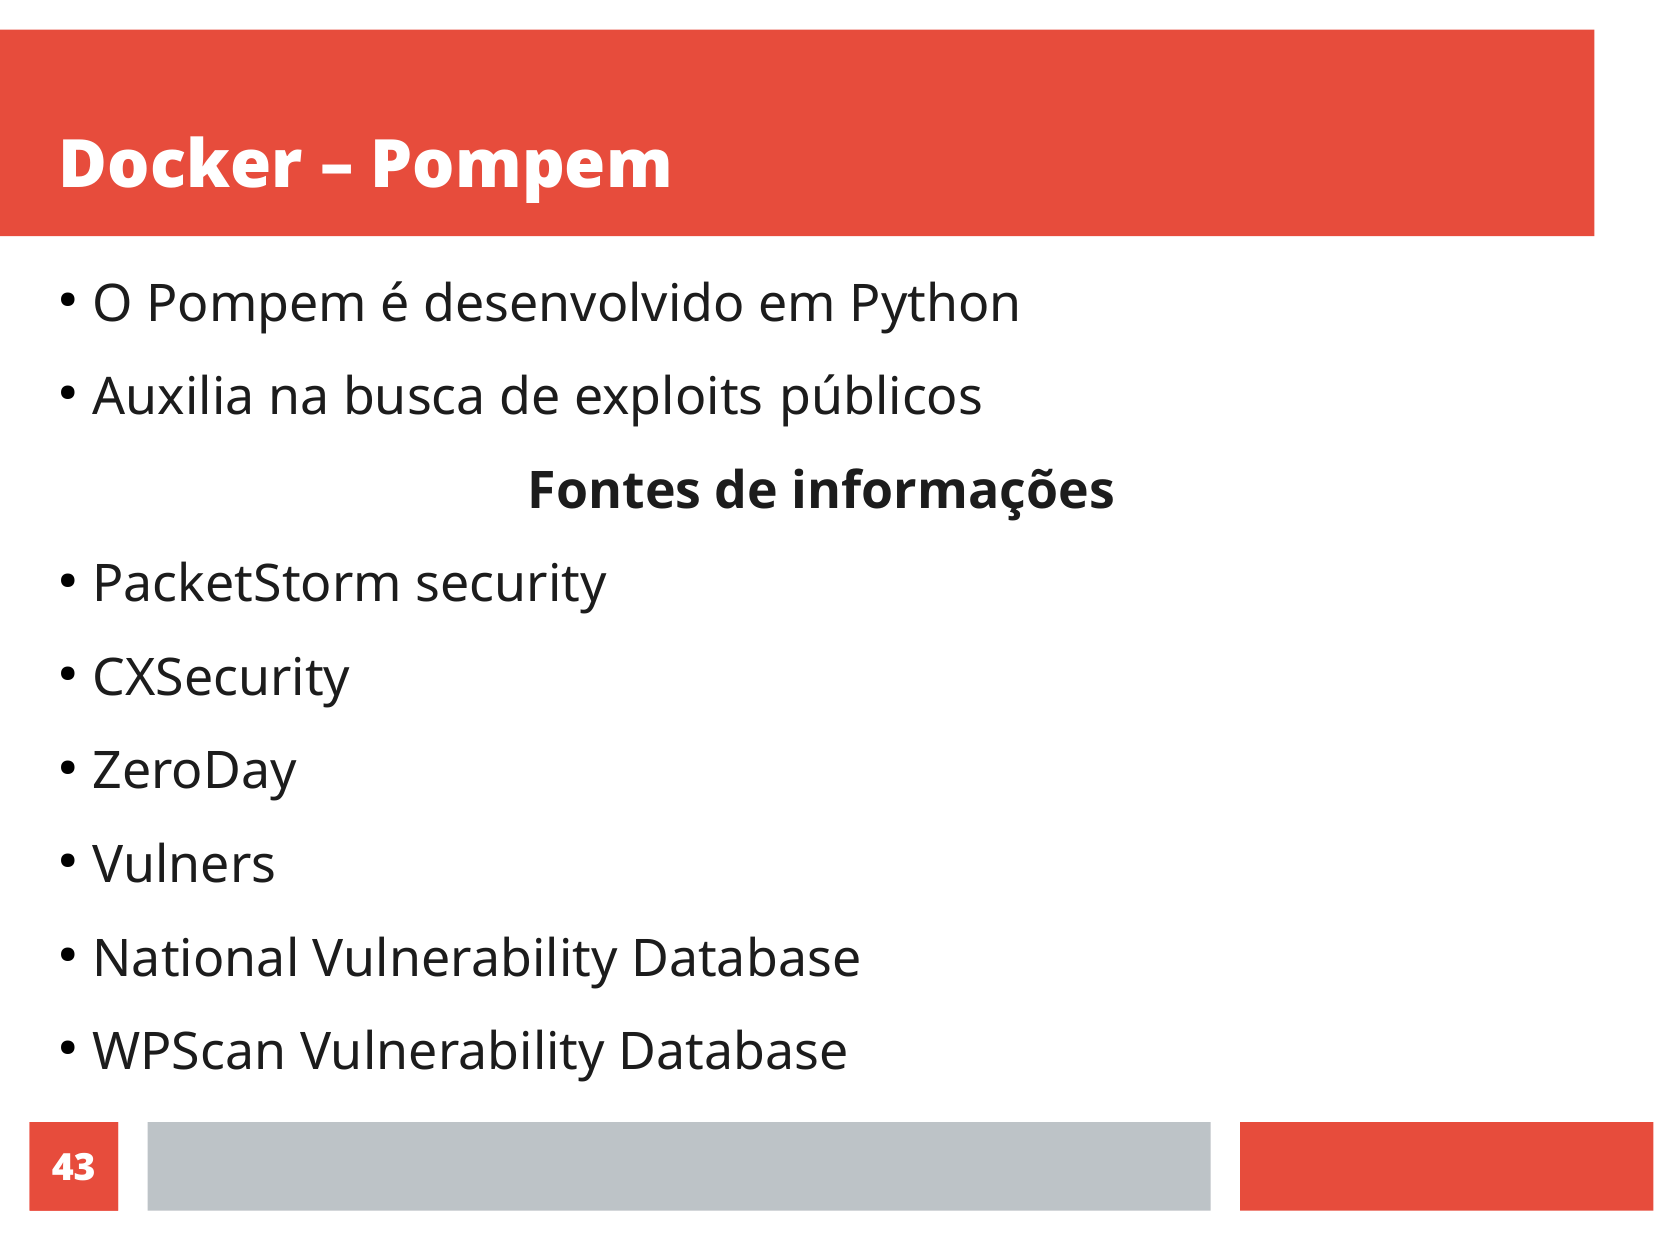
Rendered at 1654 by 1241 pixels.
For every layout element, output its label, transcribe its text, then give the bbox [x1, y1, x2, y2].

title Docker – Pompem [59, 59, 1595, 207]
list O Pompem é desenvolvido em Python Auxilia na busca de exploits públicos Fontes de informações PacketStorm security CXSecurity ZeroDay Vulners National Vulnerability Database WPScan Vulnerability Database [58, 265, 1565, 1093]
